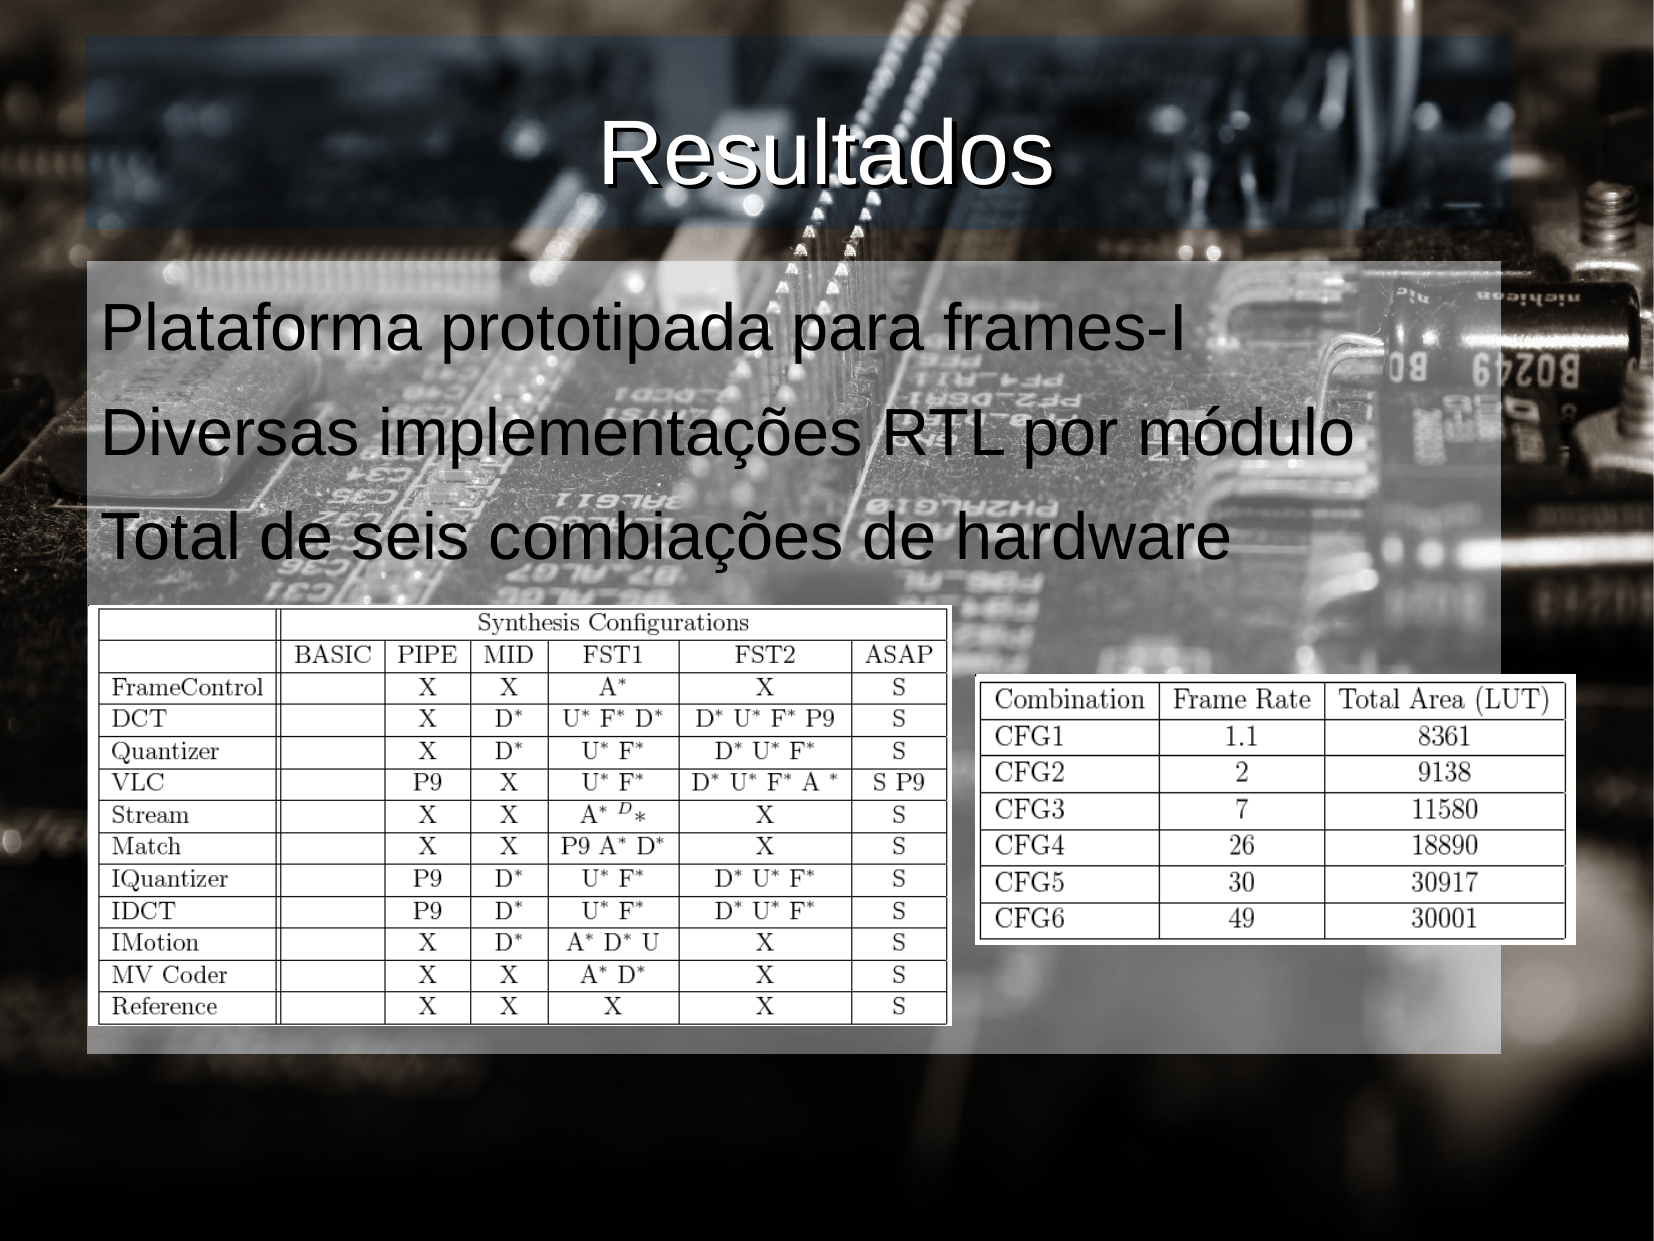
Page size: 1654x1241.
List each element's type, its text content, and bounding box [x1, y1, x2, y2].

title Resultados [82, 56, 1571, 250]
picture [0, 0, 1654, 1241]
list Plataforma prototipada para frames-I Diversas implementações RTL por módulo Total de seis combiações de hardware [82, 290, 1571, 1094]
